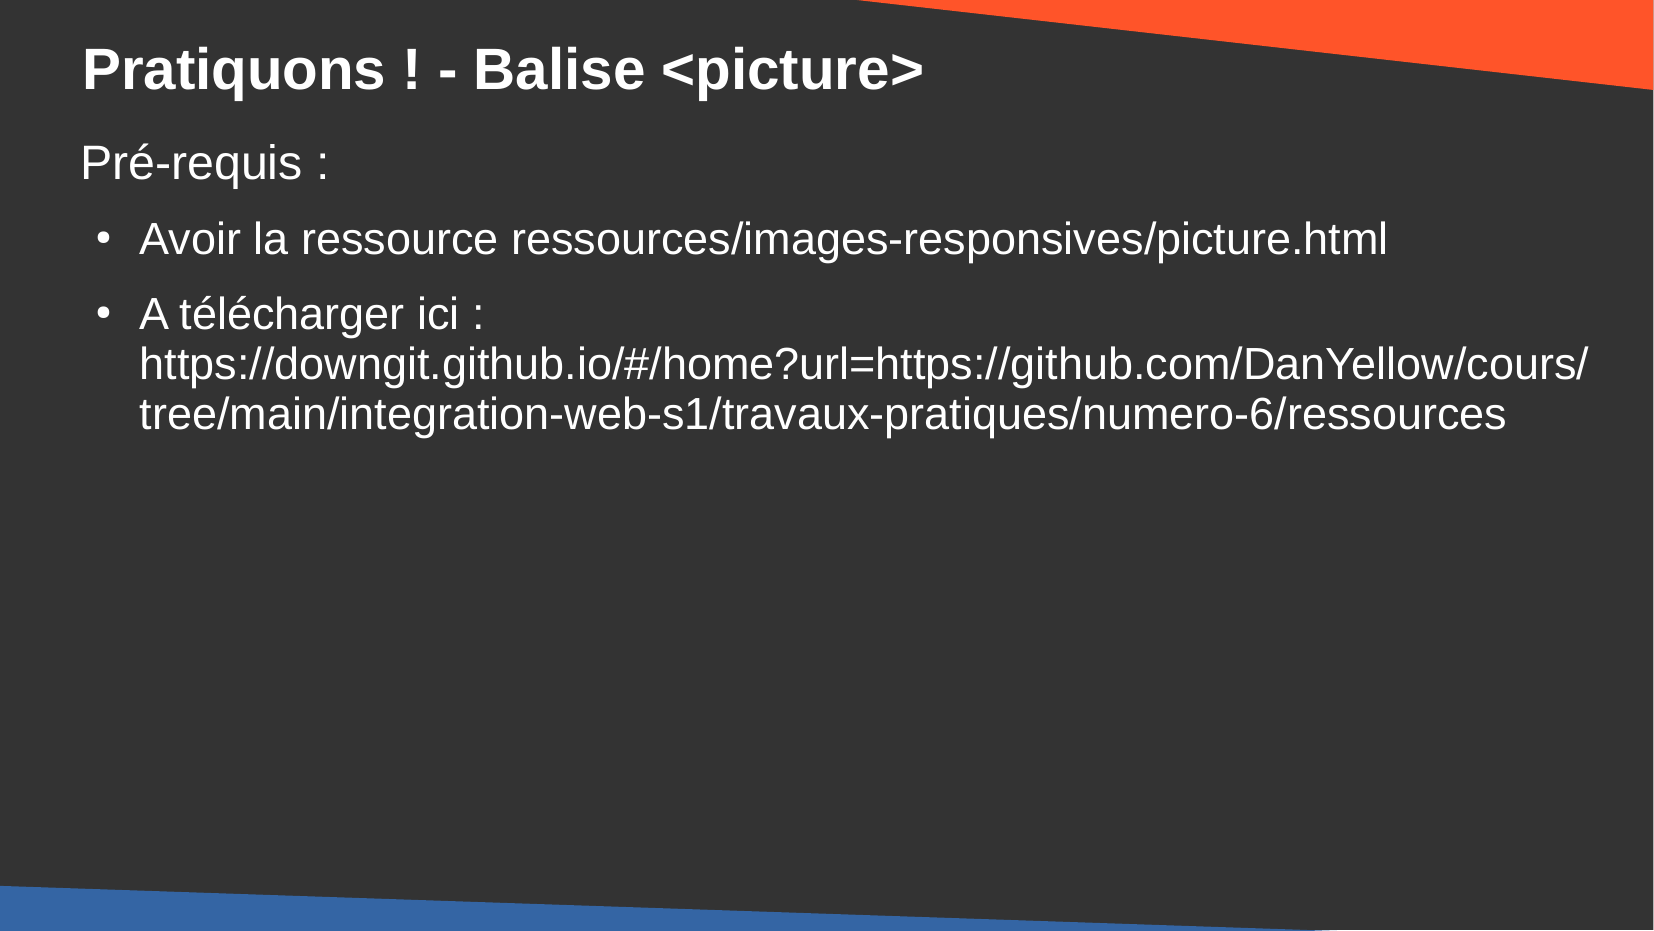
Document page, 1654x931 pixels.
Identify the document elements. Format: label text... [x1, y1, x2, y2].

text_box [0, 885, 1337, 931]
list Pré-requis : Avoir la ressource ressources/images-responsives/picture.html A télécharger ici : https://downgit.github.io/#/home?url=https://github.com/DanYellow/cours/tree/main/integration-web-s1/travaux-pratiques/numero-6/ressources [80, 135, 1620, 473]
title Pratiquons ! - Balise <picture> [82, 37, 1571, 114]
text_box [856, 0, 1654, 91]
